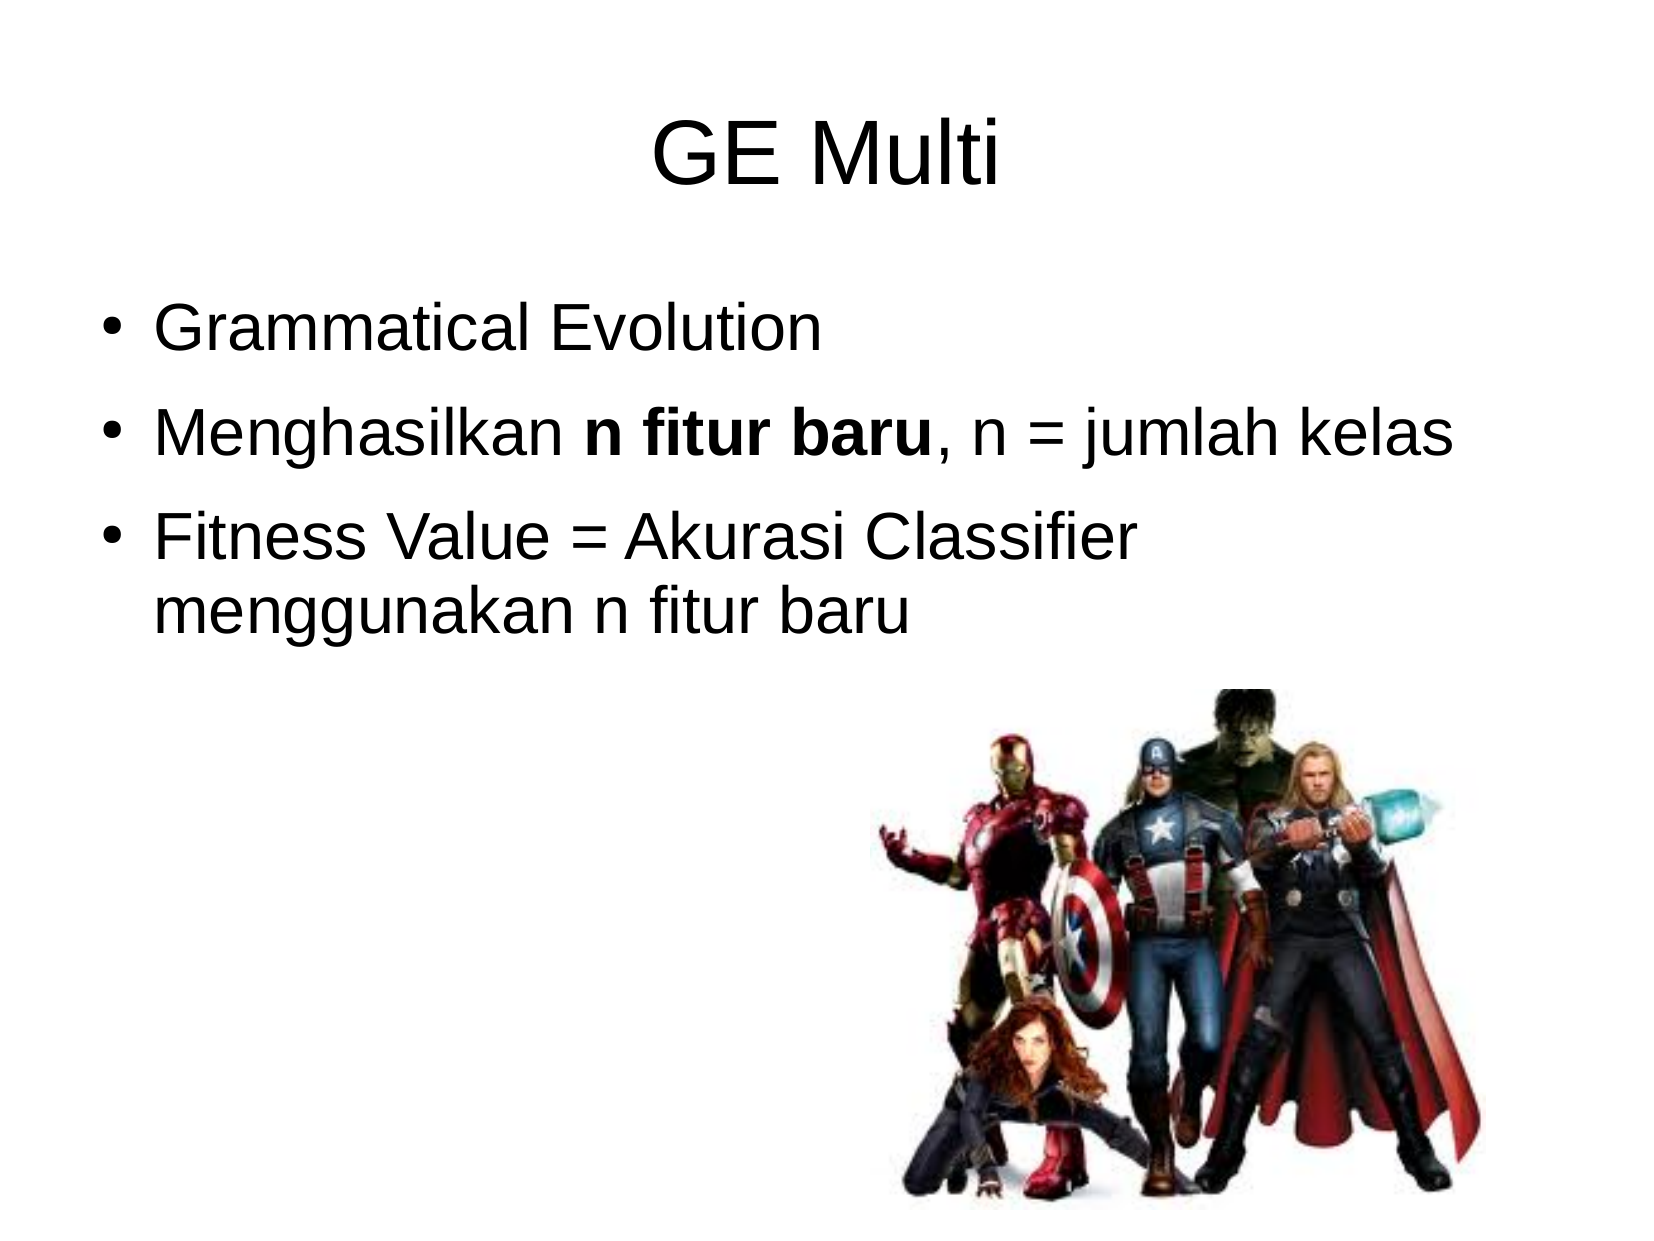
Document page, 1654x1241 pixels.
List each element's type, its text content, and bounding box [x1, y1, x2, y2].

picture [870, 689, 1486, 1210]
title GE Multi [82, 49, 1571, 257]
list Grammatical Evolution Menghasilkan n fitur baru, n = jumlah kelas Fitness Value = Akurasi Classifier menggunakan n fitur baru [82, 290, 1571, 1010]
